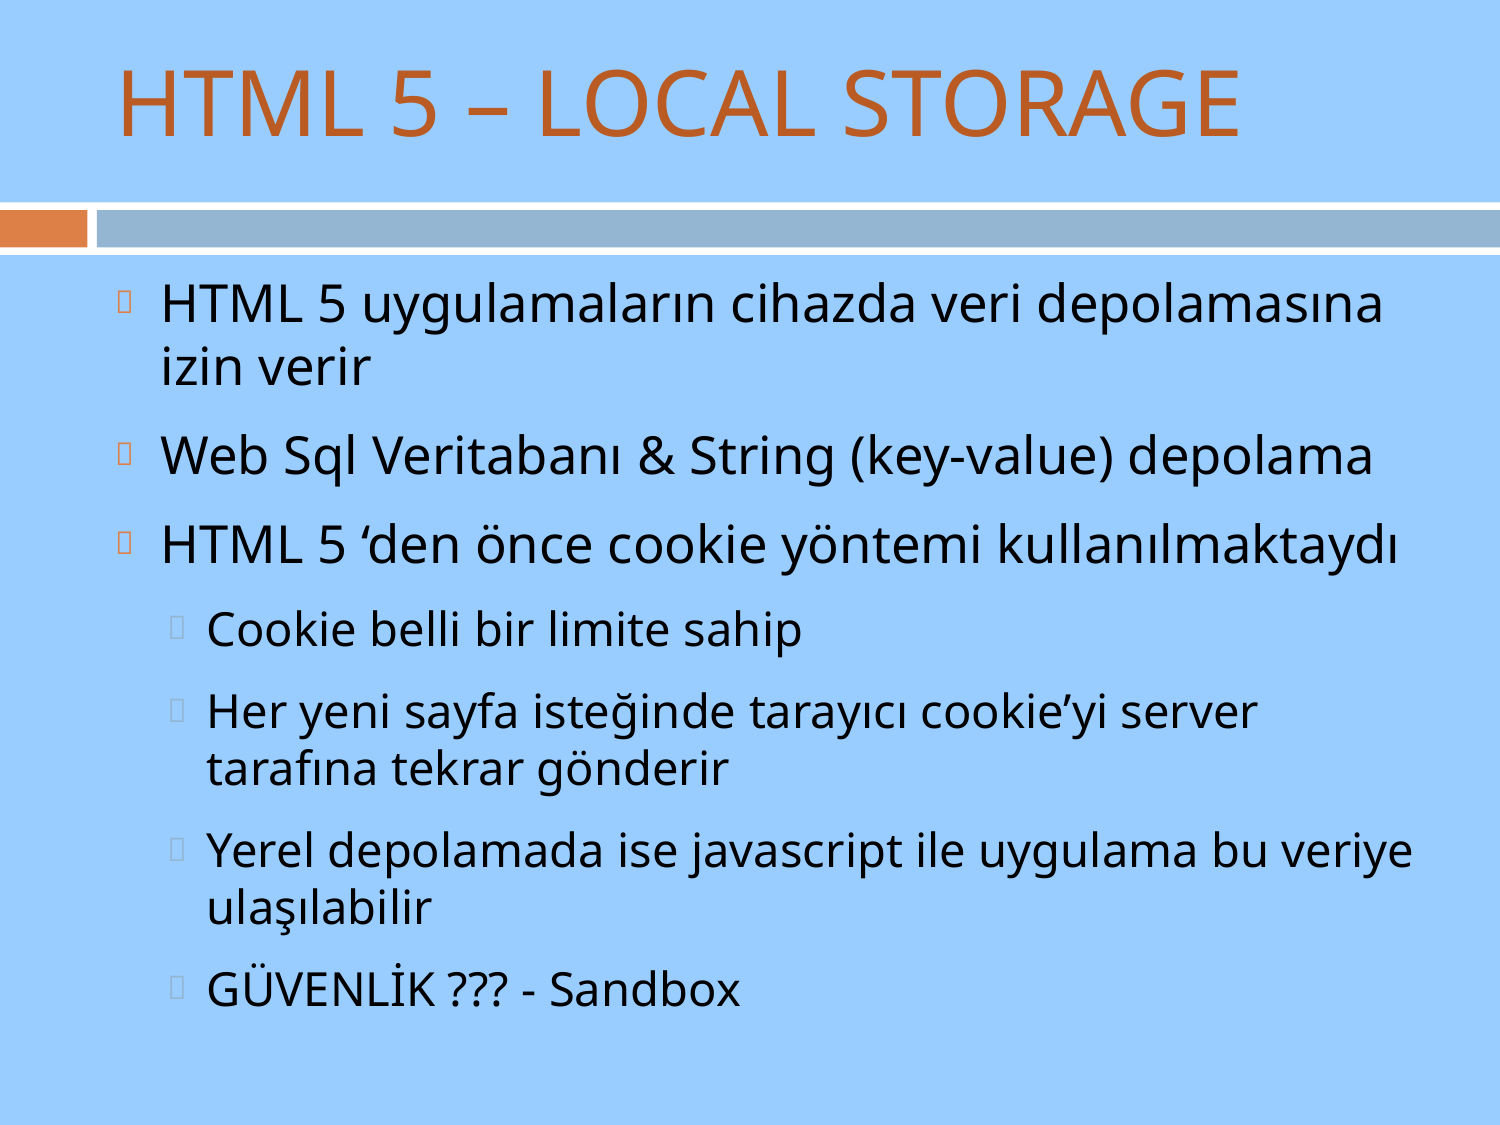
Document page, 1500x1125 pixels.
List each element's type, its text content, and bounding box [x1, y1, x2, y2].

title HTML 5 – LOCAL STORAGE [100, 37, 1438, 200]
list HTML 5 uygulamaların cihazda veri depolamasına izin verir Web Sql Veritabanı & String (key-value) depolama HTML 5 ‘den önce cookie yöntemi kullanılmaktaydı Cookie belli bir limite sahip Her yeni sayfa isteğinde tarayıcı cookie’yi server tarafına tekrar gönderir Yerel depolamada ise javascript ile uygulama bu veriye ulaşılabilir GÜVENLİK ??? - Sandbox [100, 262, 1438, 1075]
